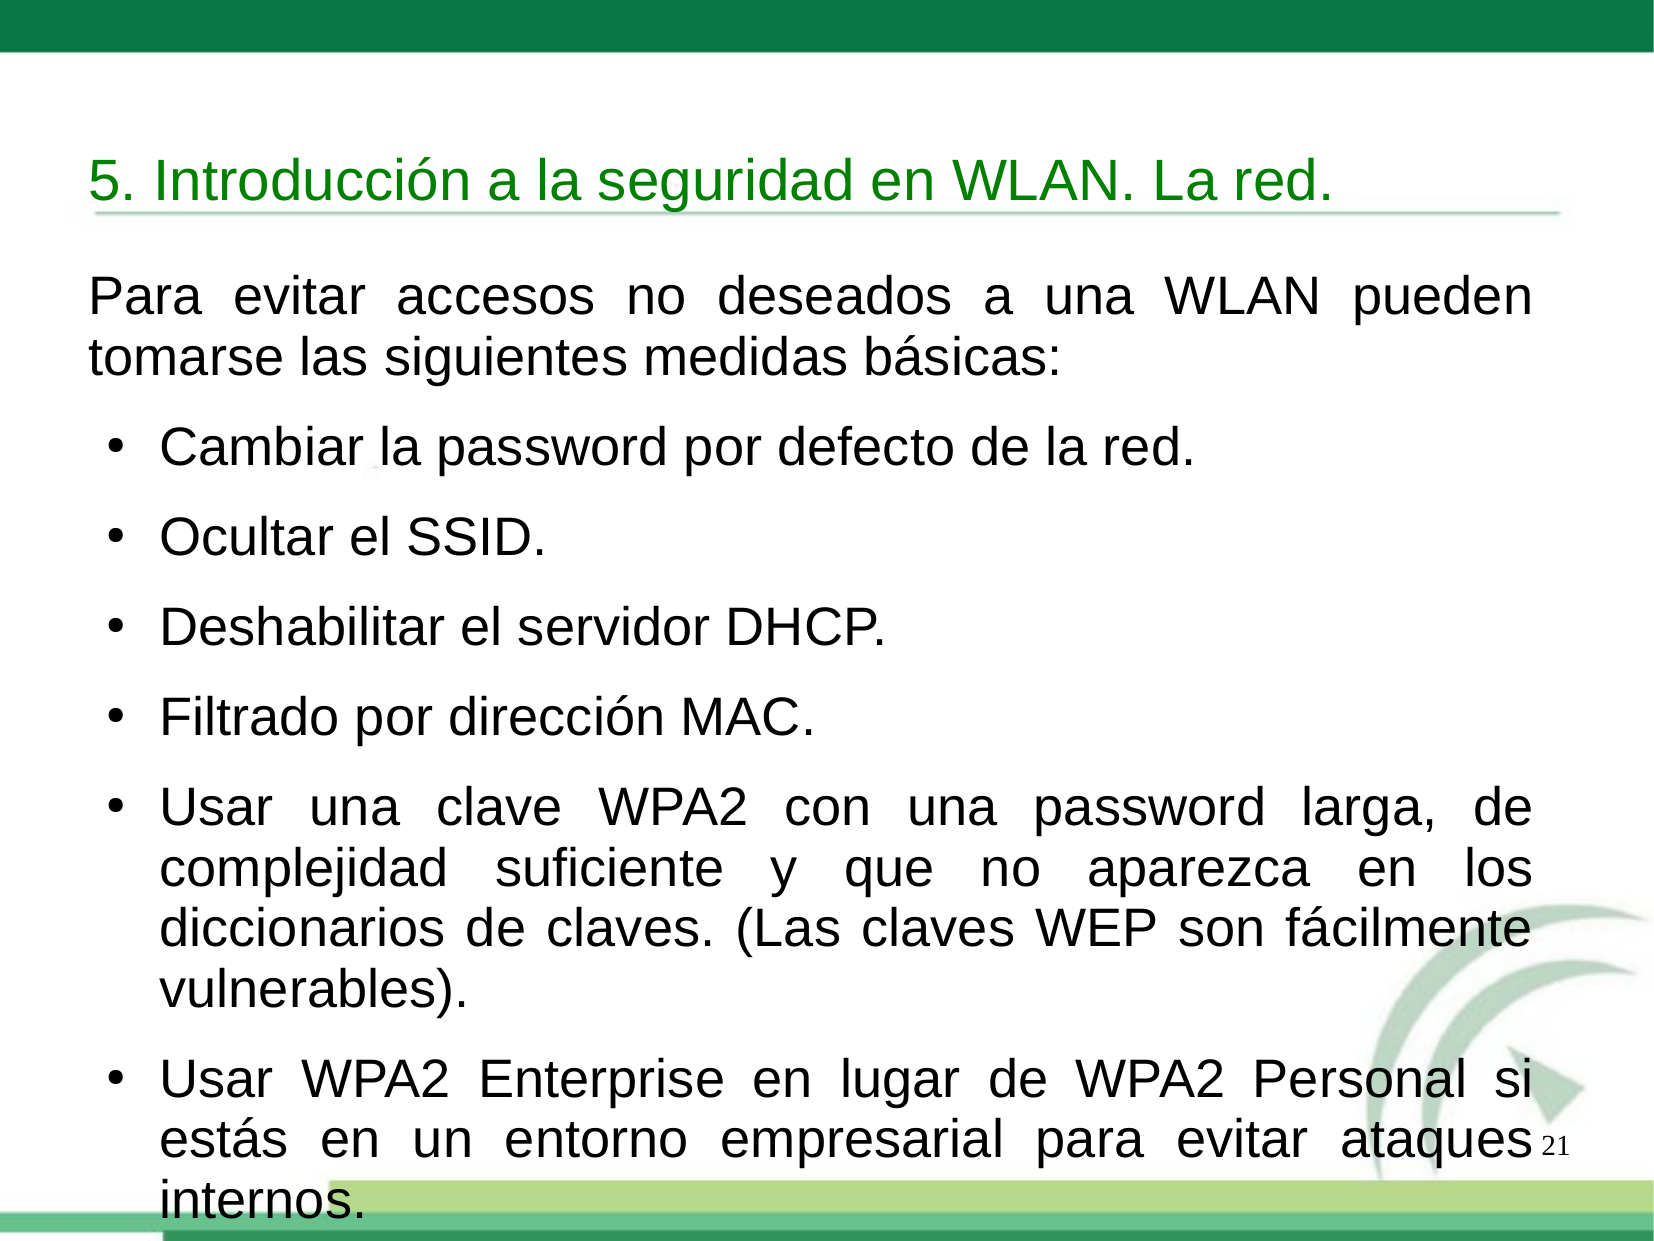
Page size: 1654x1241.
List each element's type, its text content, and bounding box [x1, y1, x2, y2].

text_box 5. Introducción a la seguridad en WLAN. La red. [88, 147, 1565, 223]
list Para evitar accesos no deseados a una WLAN pueden tomarse las siguientes medidas básicas: Cambiar la password por defecto de la red. Ocultar el SSID. Deshabilitar el servidor DHCP. Filtrado por dirección MAC. Usar una clave WPA2 con una password larga, de complejidad suficiente y que no aparezca en los diccionarios de claves. (Las claves WEP son fácilmente vulnerables). Usar WPA2 Enterprise en lugar de WPA2 Personal si estás en un entorno empresarial para evitar ataques internos. [88, 265, 1536, 1233]
picture [0, 0, 1654, 1241]
